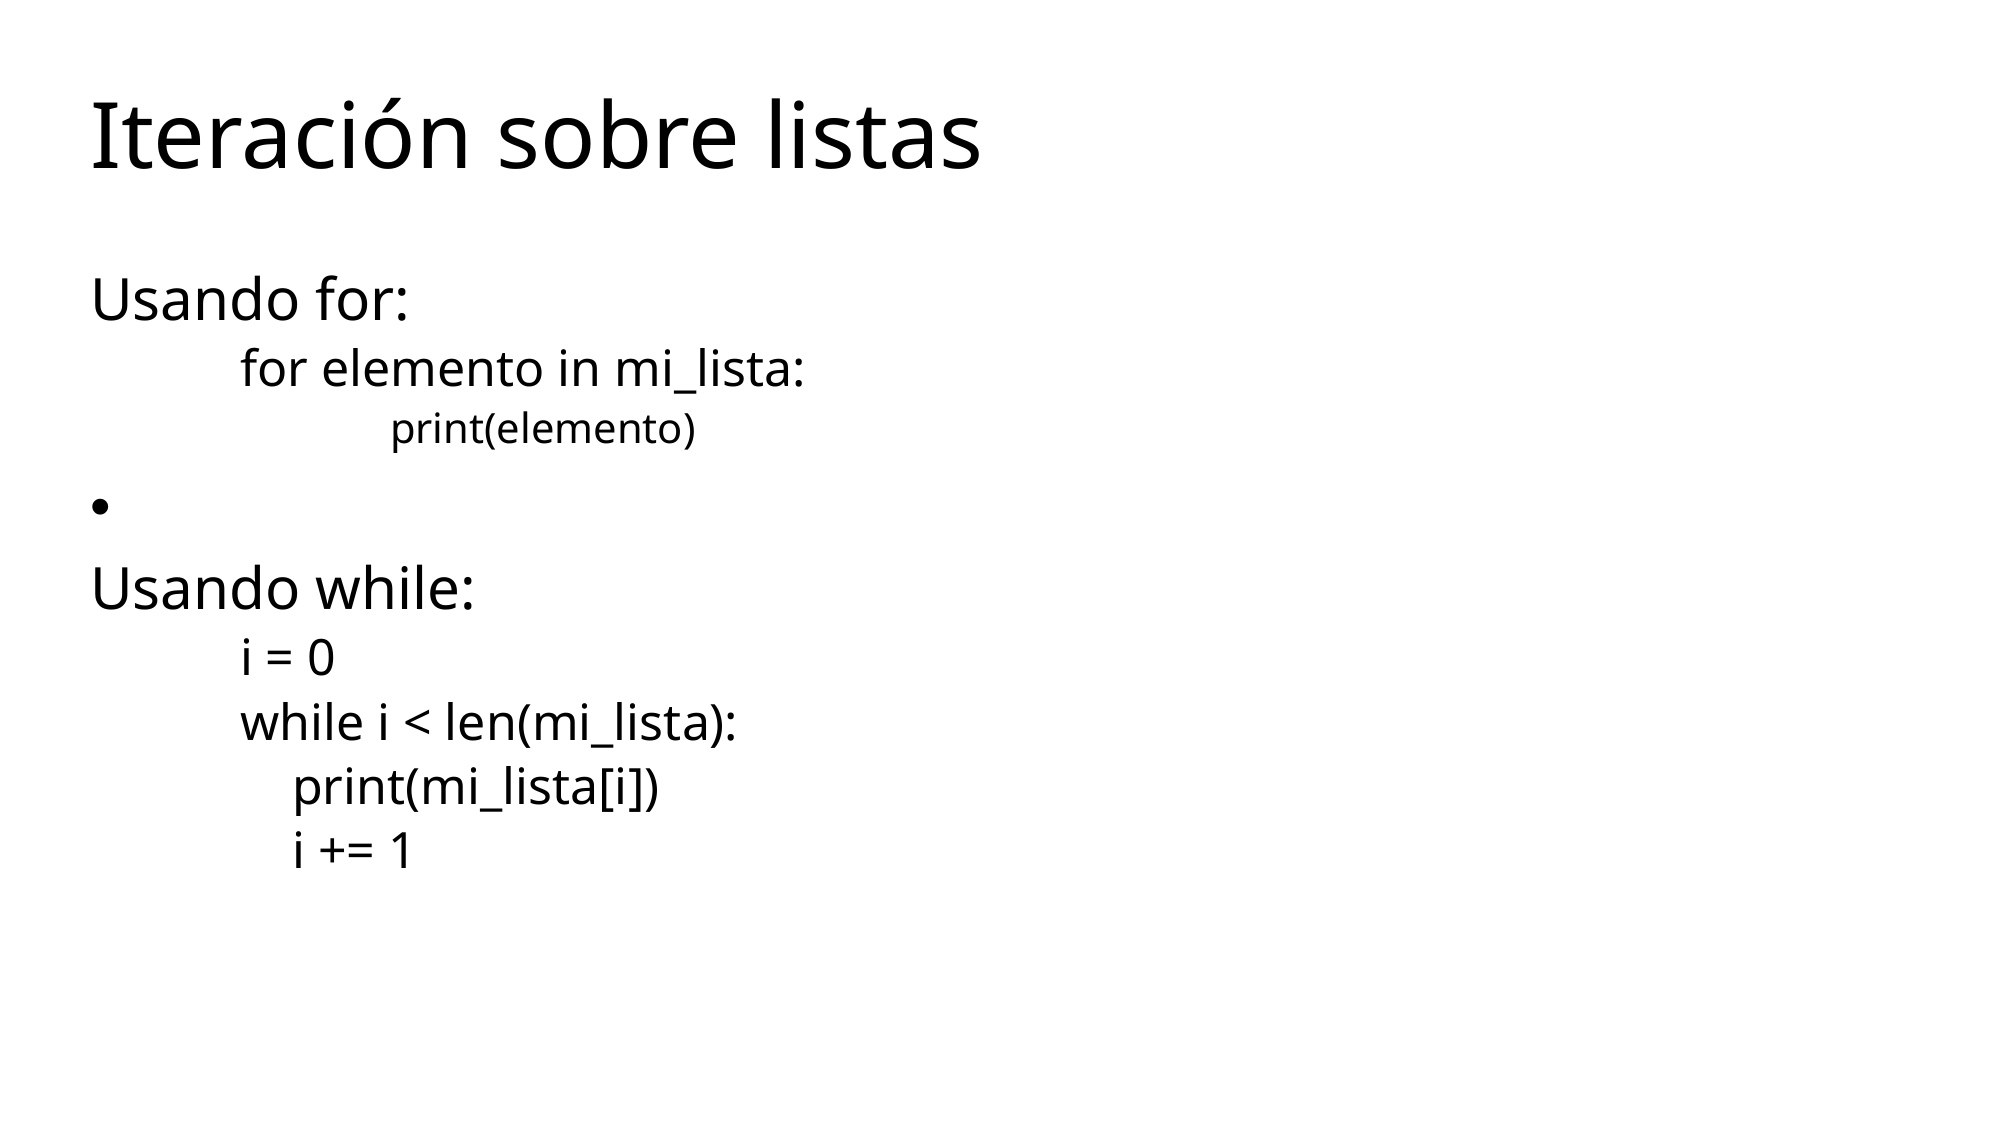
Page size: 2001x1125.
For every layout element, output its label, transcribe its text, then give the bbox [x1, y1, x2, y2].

title Iteración sobre listas [75, 45, 1426, 233]
list Usando for: for elemento in mi_lista: print(elemento) Usando while: i = 0 while i < len(mi_lista): print(mi_lista[i]) i += 1 [75, 262, 1426, 1005]
